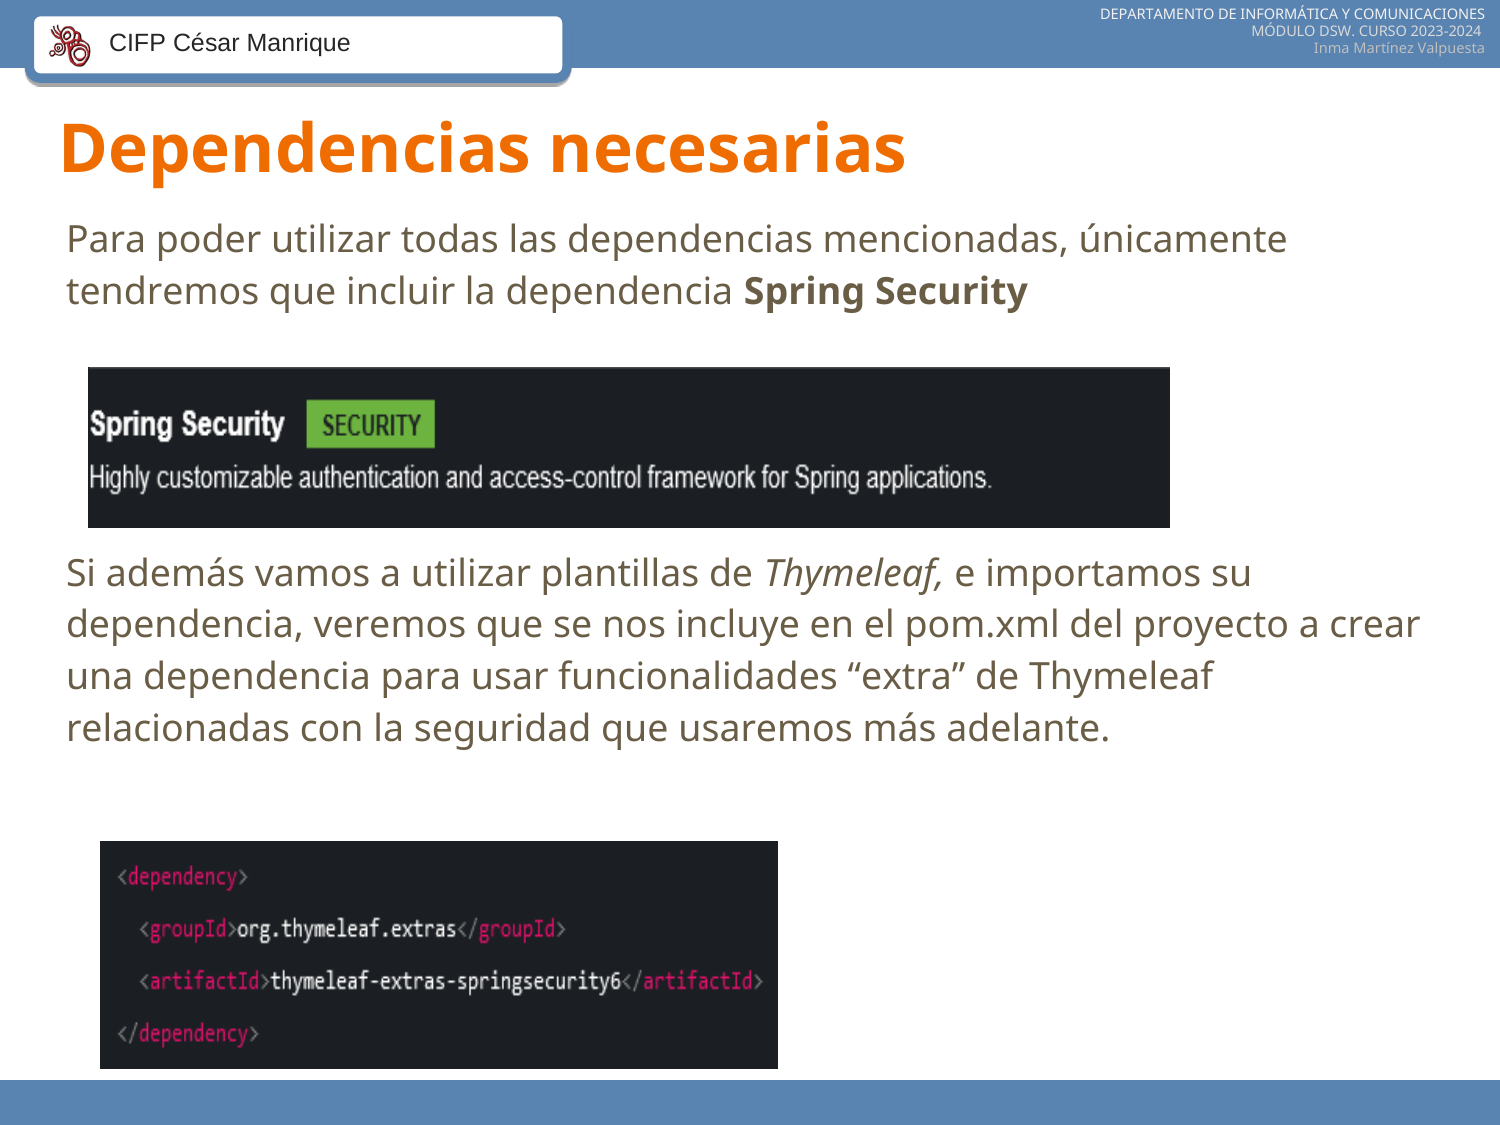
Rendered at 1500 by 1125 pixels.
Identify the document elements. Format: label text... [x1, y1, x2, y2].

list Para poder utilizar todas las dependencias mencionadas, únicamente tendremos que incluir la dependencia Spring Security [51, 193, 1449, 526]
title Dependencias necesarias [43, 89, 1441, 201]
picture [100, 841, 778, 1069]
picture [47, 23, 93, 67]
list Si además vamos a utilizar plantillas de Thymeleaf, e importamos su dependencia, veremos que se nos incluye en el pom.xml del proyecto a crear una dependencia para usar funcionalidades “extra” de Thymeleaf relacionadas con la seguridad que usaremos más adelante. [51, 526, 1449, 884]
picture [88, 367, 1170, 526]
